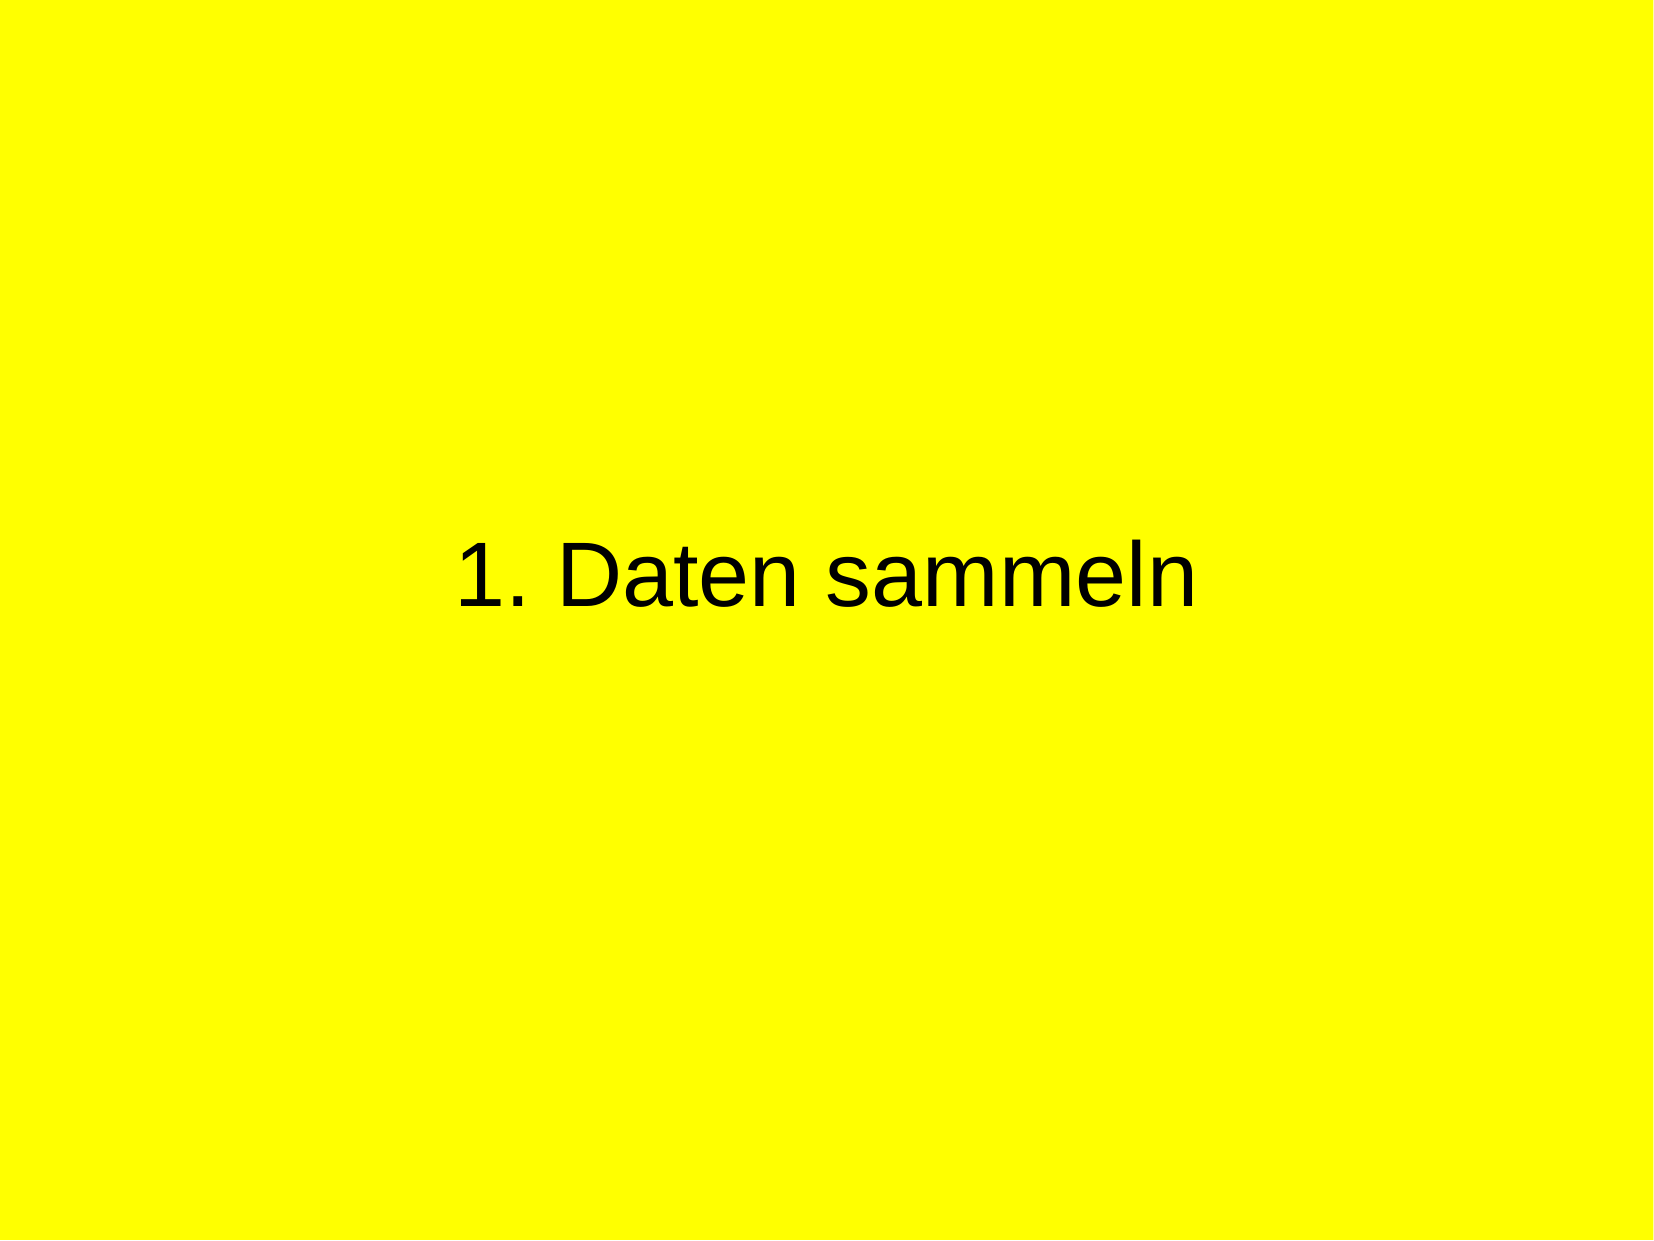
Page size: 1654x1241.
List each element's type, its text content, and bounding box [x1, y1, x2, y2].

title 1. Daten sammeln [82, 56, 1571, 1093]
